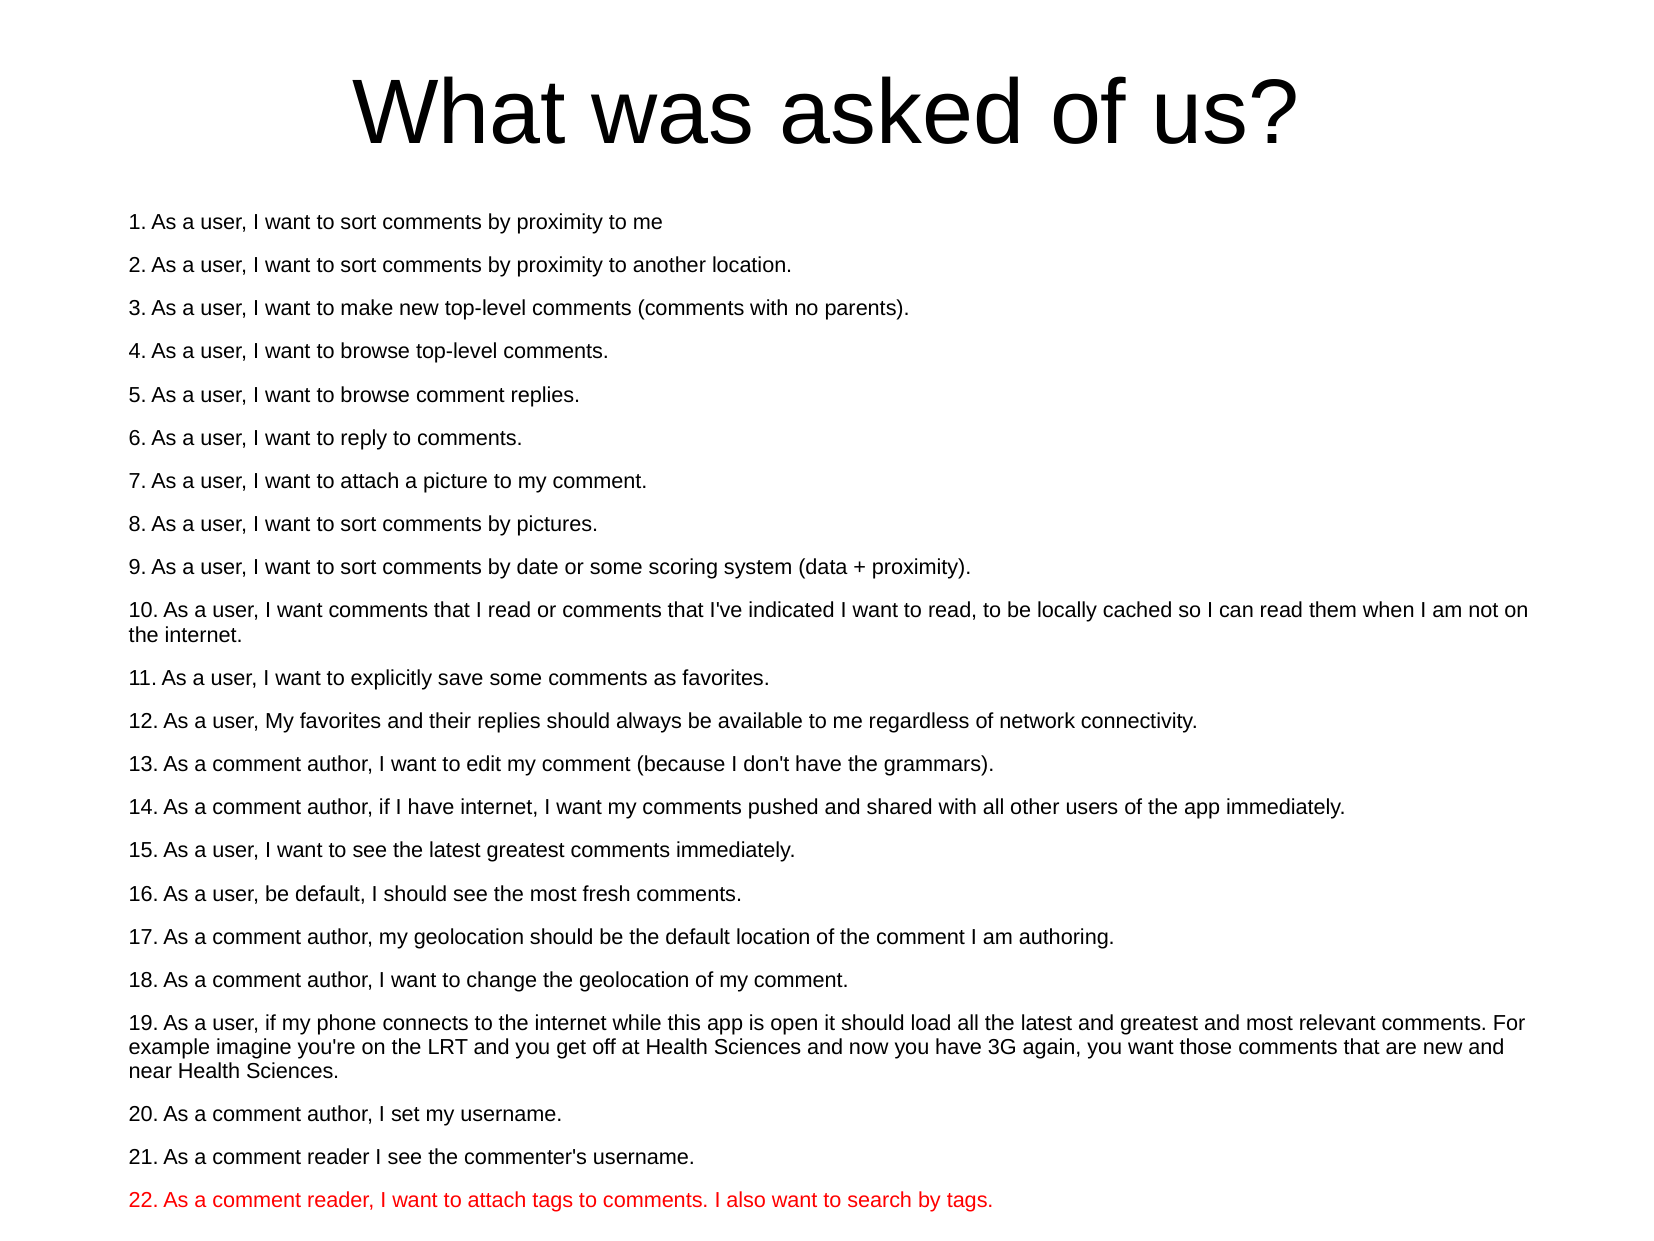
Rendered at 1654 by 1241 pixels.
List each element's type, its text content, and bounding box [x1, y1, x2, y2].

title What was asked of us? [82, 8, 1571, 216]
list 1. As a user, I want to sort comments by proximity to me 2. As a user, I want to sort comments by proximity to another location. 3. As a user, I want to make new top-level comments (comments with no parents). 4. As a user, I want to browse top-level comments. 5. As a user, I want to browse comment replies. 6. As a user, I want to reply to comments. 7. As a user, I want to attach a picture to my comment. 8. As a user, I want to sort comments by pictures. 9. As a user, I want to sort comments by date or some scoring system (data + proximity). 10. As a user, I want comments that I read or comments that I've indicated I want to read, to be locally cached so I can read them when I am not on the internet. 11. As a user, I want to explicitly save some comments as favorites. 12. As a user, My favorites and their replies should always be available to me regardless of network connectivity. 13. As a comment author, I want to edit my comment (because I don't have the grammars). 14. As a comment author, if I have internet, I want my comments pushed and shared with all other users of the app immediately. 15. As a user, I want to see the latest greatest comments immediately. 16. As a user, be default, I should see the most fresh comments. 17. As a comment author, my geolocation should be the default location of the comment I am authoring. 18. As a comment author, I want to change the geolocation of my comment. 19. As a user, if my phone connects to the internet while this app is open it should load all the latest and greatest and most relevant comments. For example imagine you're on the LRT and you get off at Health Sciences and now you have 3G again, you want those comments that are new and near Health Sciences. 20. As a comment author, I set my username. 21. As a comment reader I see the commenter's username. 22. As a comment reader, I want to attach tags to comments. I also want to search by tags. [82, 210, 1538, 1216]
